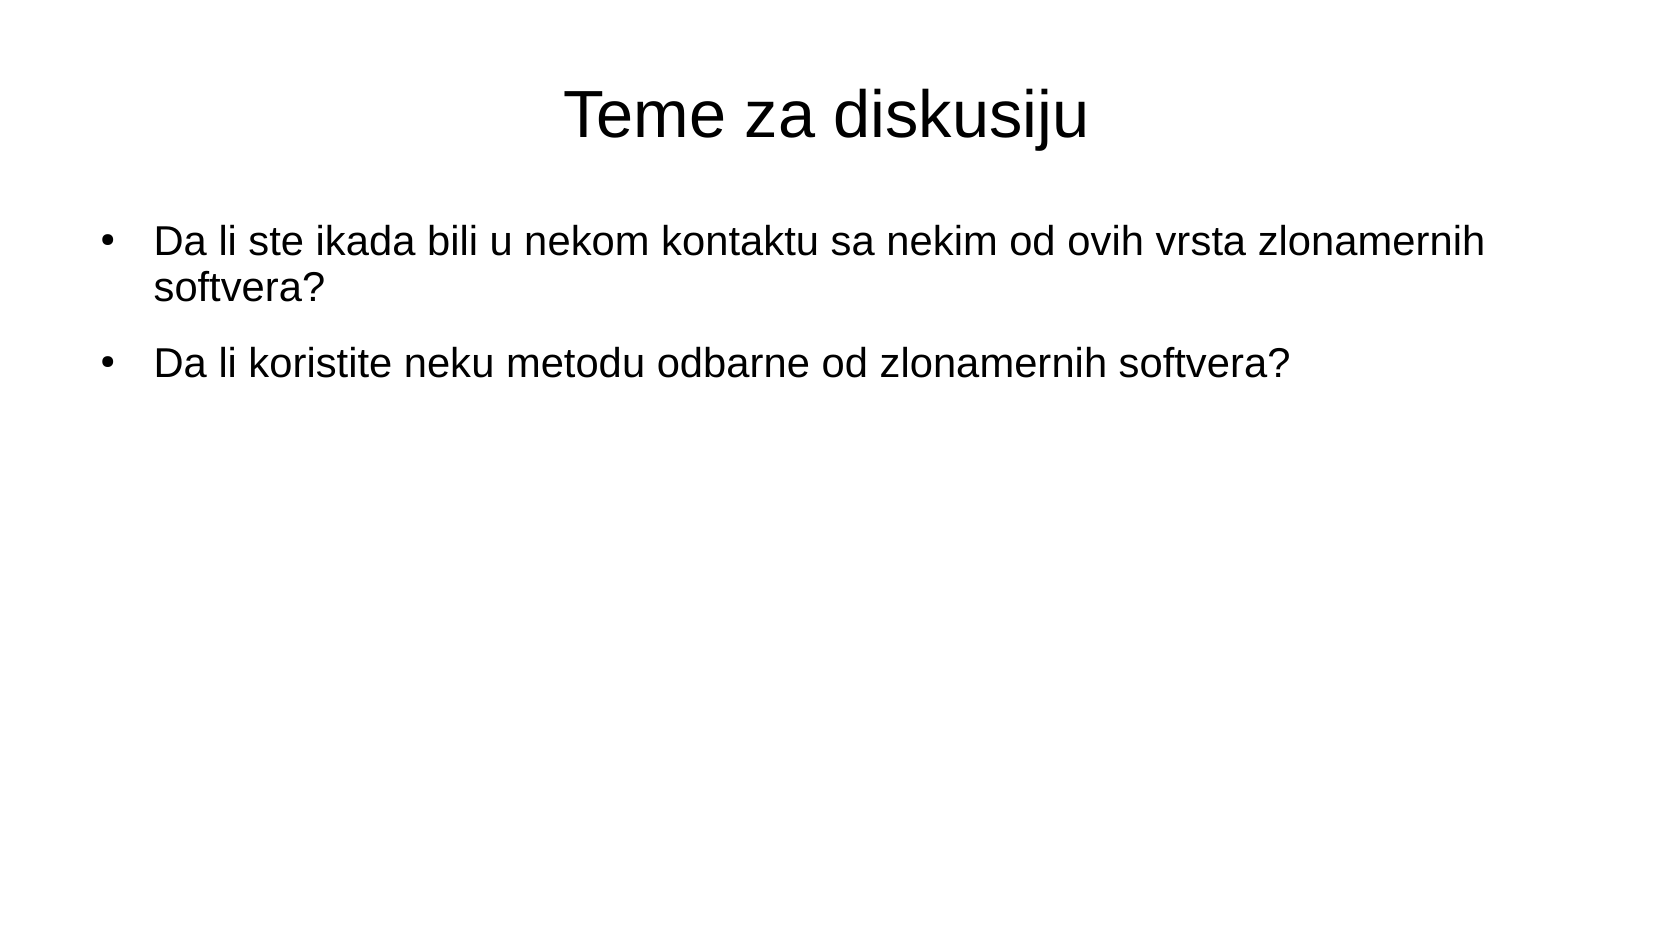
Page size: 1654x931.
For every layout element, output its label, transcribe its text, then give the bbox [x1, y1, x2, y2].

title Teme za diskusiju [82, 37, 1571, 193]
list Da li ste ikada bili u nekom kontaktu sa nekim od ovih vrsta zlonamernih softvera? Da li koristite neku metodu odbarne od zlonamernih softvera? [82, 217, 1571, 758]
